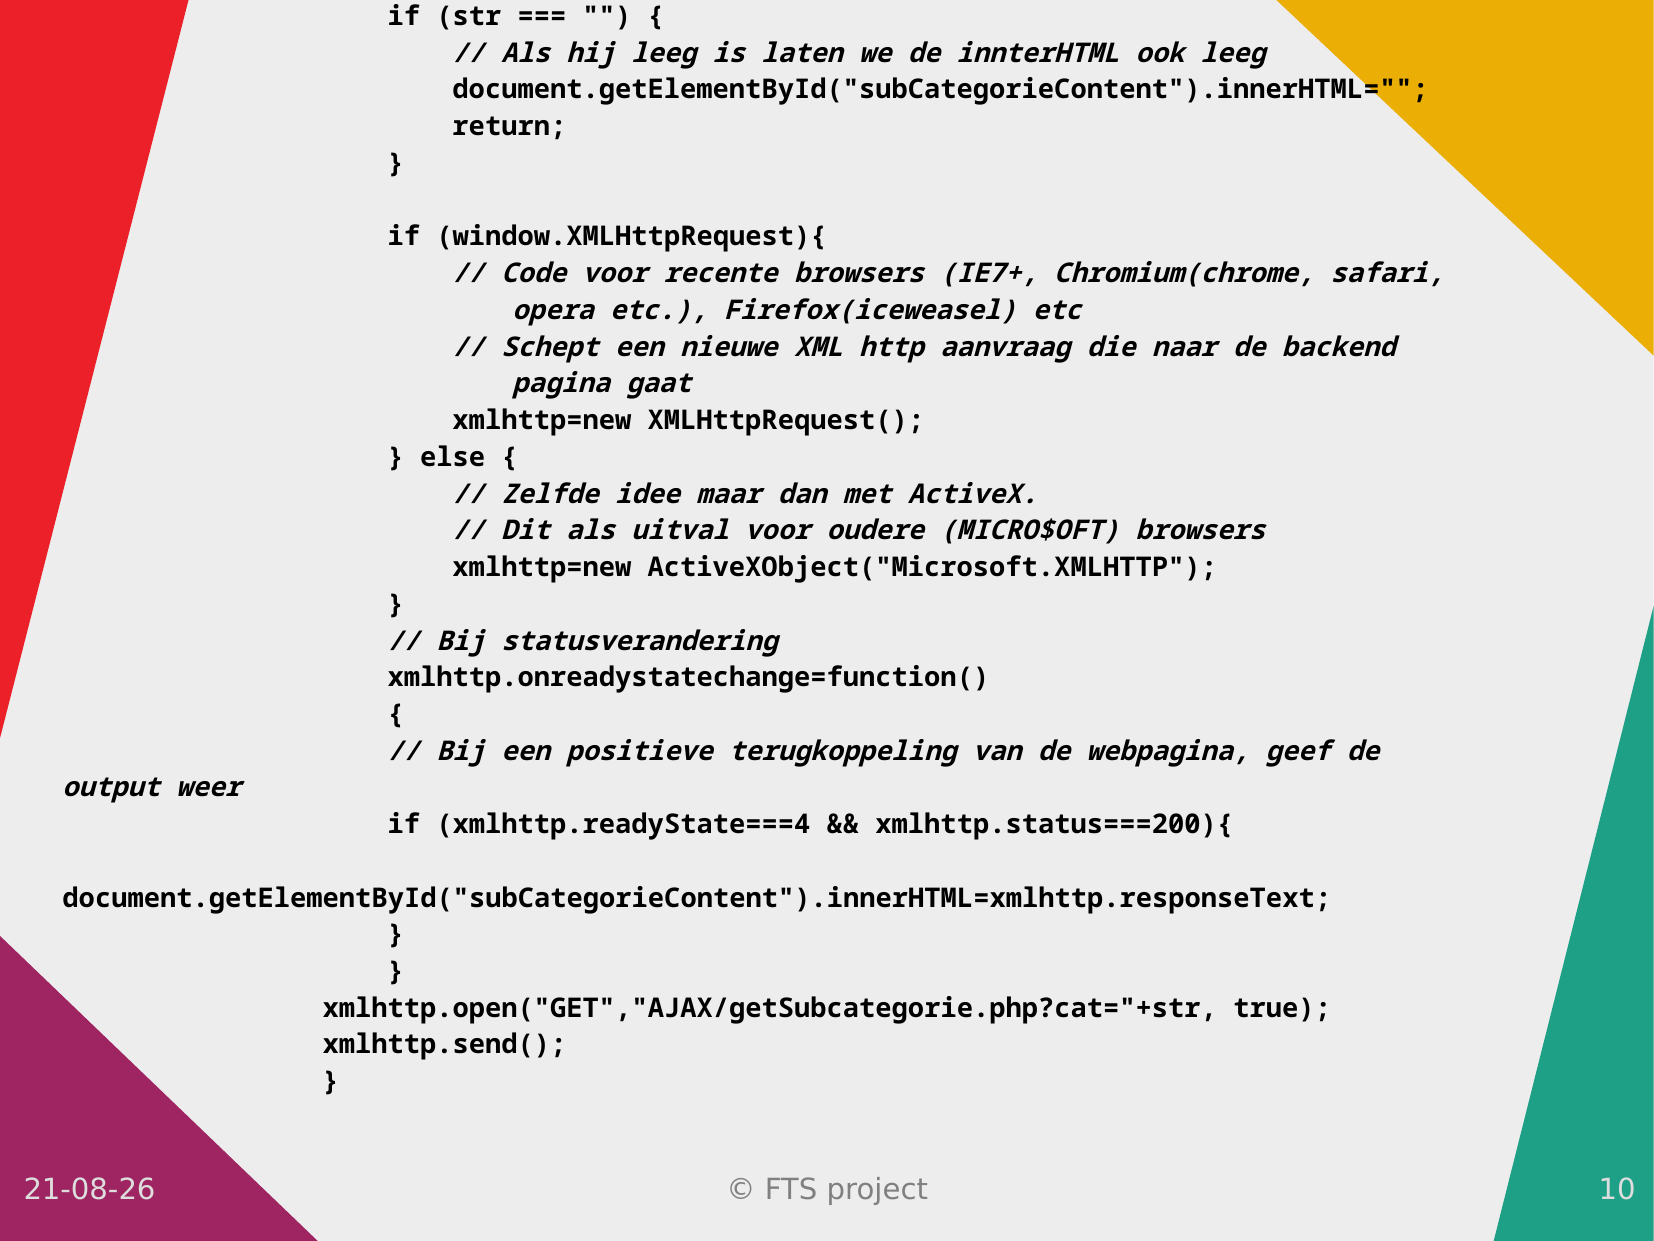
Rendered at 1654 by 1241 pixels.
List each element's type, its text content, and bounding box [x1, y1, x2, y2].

subtitle function getSubcategorie(str){ if (str === "") { // Als hij leeg is laten we de innterHTML ook leeg document.getElementById("subCategorieContent").innerHTML=""; return; } if (window.XMLHttpRequest){ // Code voor recente browsers (IE7+, Chromium(chrome, safari, opera etc.), Firefox(iceweasel) etc // Schept een nieuwe XML http aanvraag die naar de backend pagina gaat xmlhttp=new XMLHttpRequest(); } else { // Zelfde idee maar dan met ActiveX. // Dit als uitval voor oudere (MICRO$OFT) browsers xmlhttp=new ActiveXObject("Microsoft.XMLHTTP"); } // Bij statusverandering xmlhttp.onreadystatechange=function() { // Bij een positieve terugkoppeling van de webpagina, geef de output weer if (xmlhttp.readyState===4 && xmlhttp.status===200){ document.getElementById("subCategorieContent").innerHTML=xmlhttp.responseText; } } xmlhttp.open("GET","AJAX/getSubcategorie.php?cat="+str, true); xmlhttp.send(); } [62, 41, 1487, 1018]
